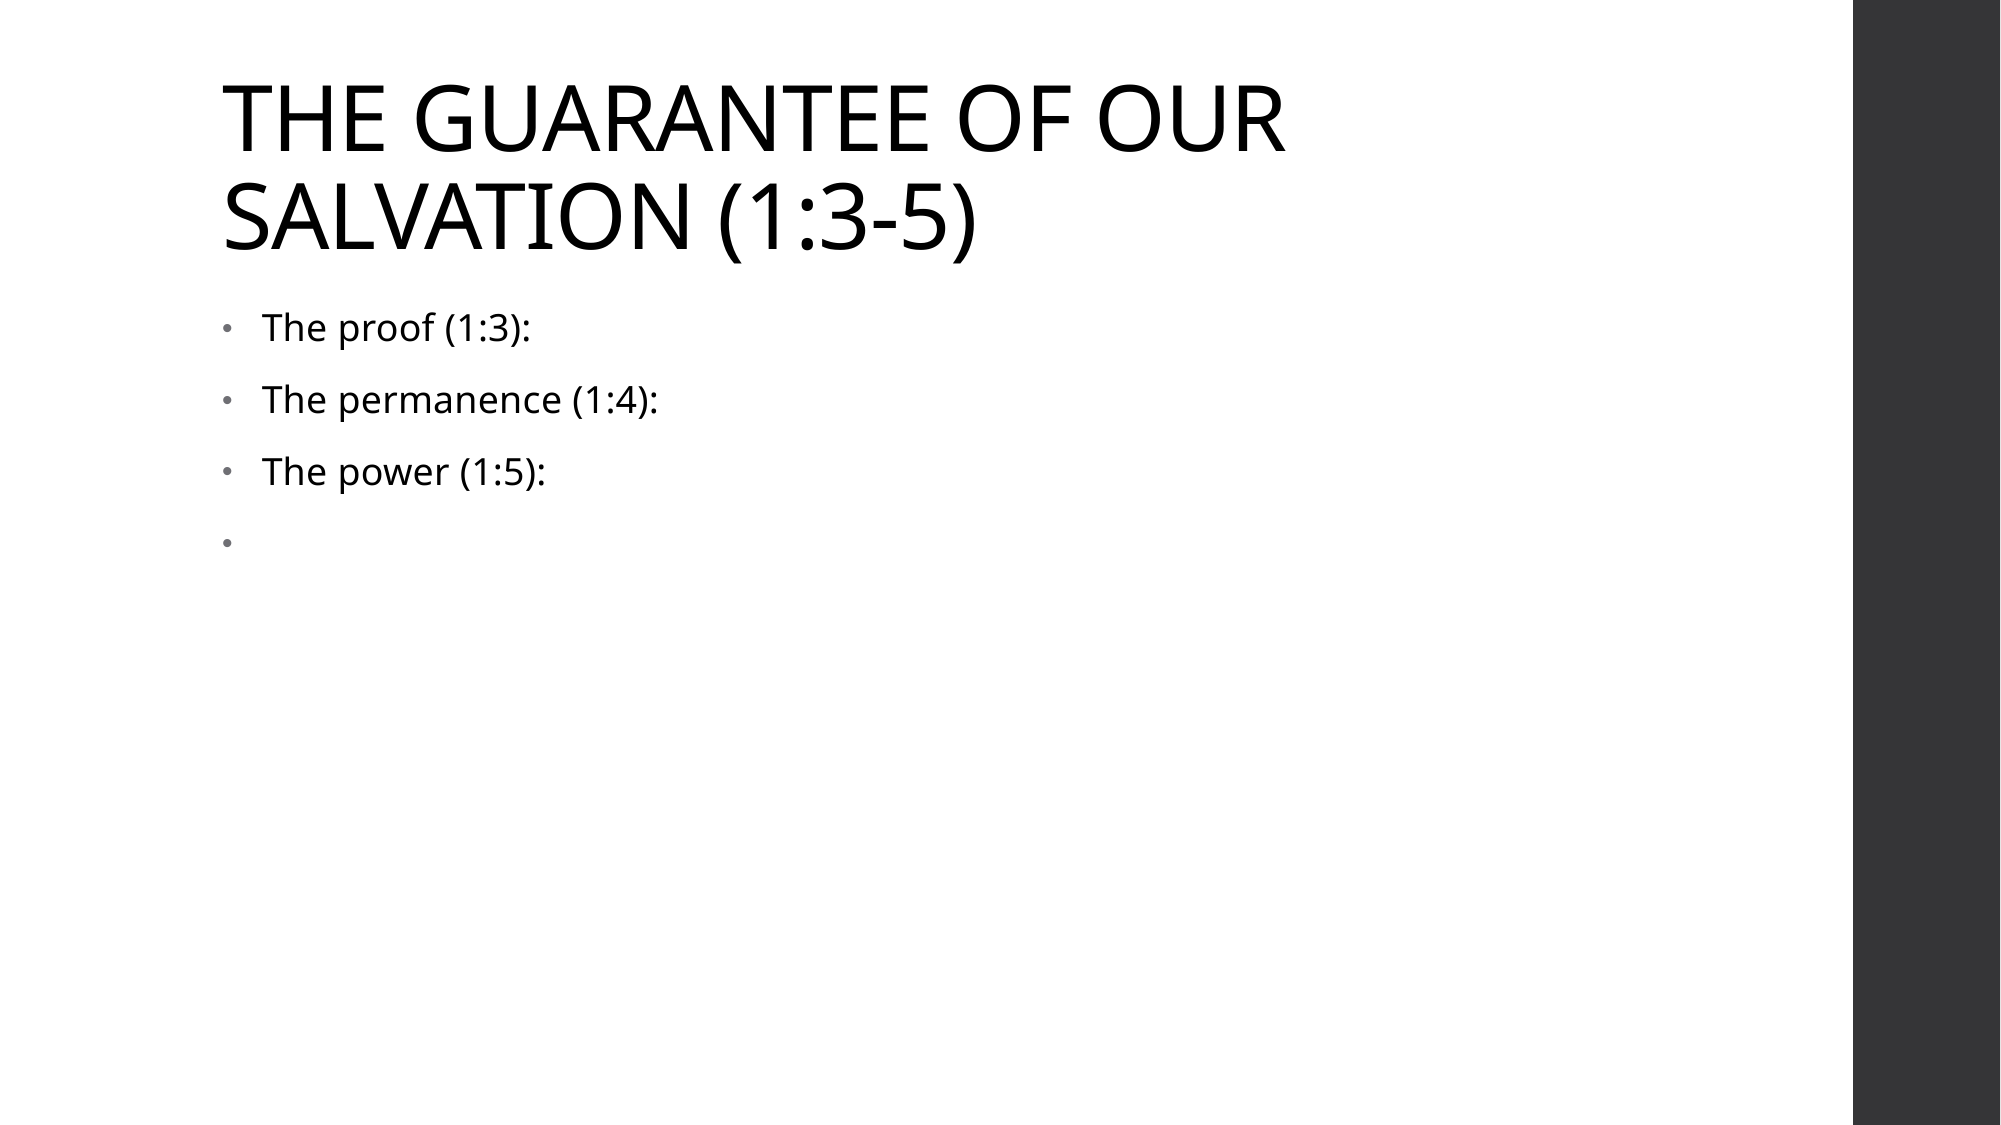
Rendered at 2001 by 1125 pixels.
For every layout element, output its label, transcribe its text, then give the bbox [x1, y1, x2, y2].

title THE GUARANTEE OF OUR SALVATION (1:3-5) [206, 60, 1797, 278]
list The proof (1:3): The permanence (1:4): The power (1:5): [206, 299, 1617, 1014]
